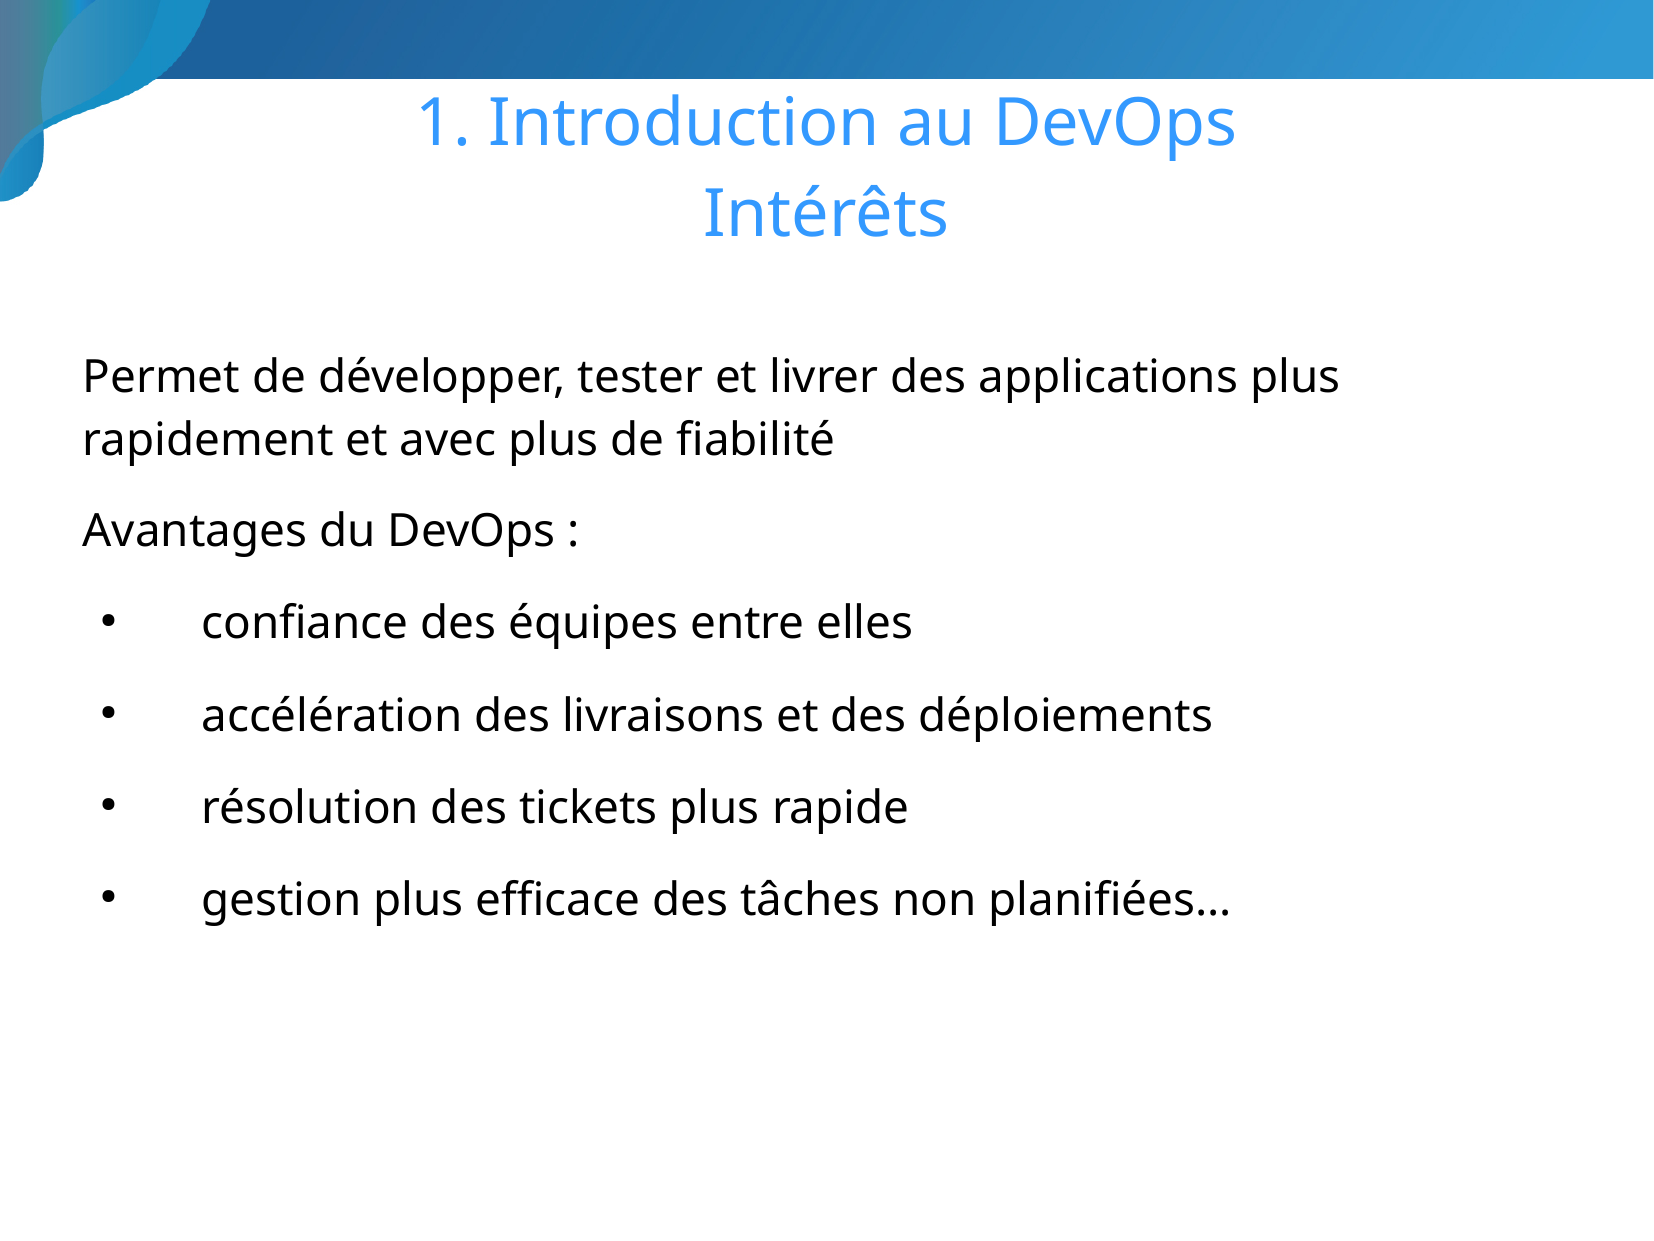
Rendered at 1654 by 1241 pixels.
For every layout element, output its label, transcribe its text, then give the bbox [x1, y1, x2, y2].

list Permet de développer, tester et livrer des applications plus rapidement et avec plus de fiabilité Avantages du DevOps : confiance des équipes entre elles accélération des livraisons et des déploiements résolution des tickets plus rapide gestion plus efficace des tâches non planifiées… [82, 343, 1571, 1063]
title 1. Introduction au DevOps Intérêts [82, 61, 1571, 269]
picture [0, 0, 1654, 1241]
